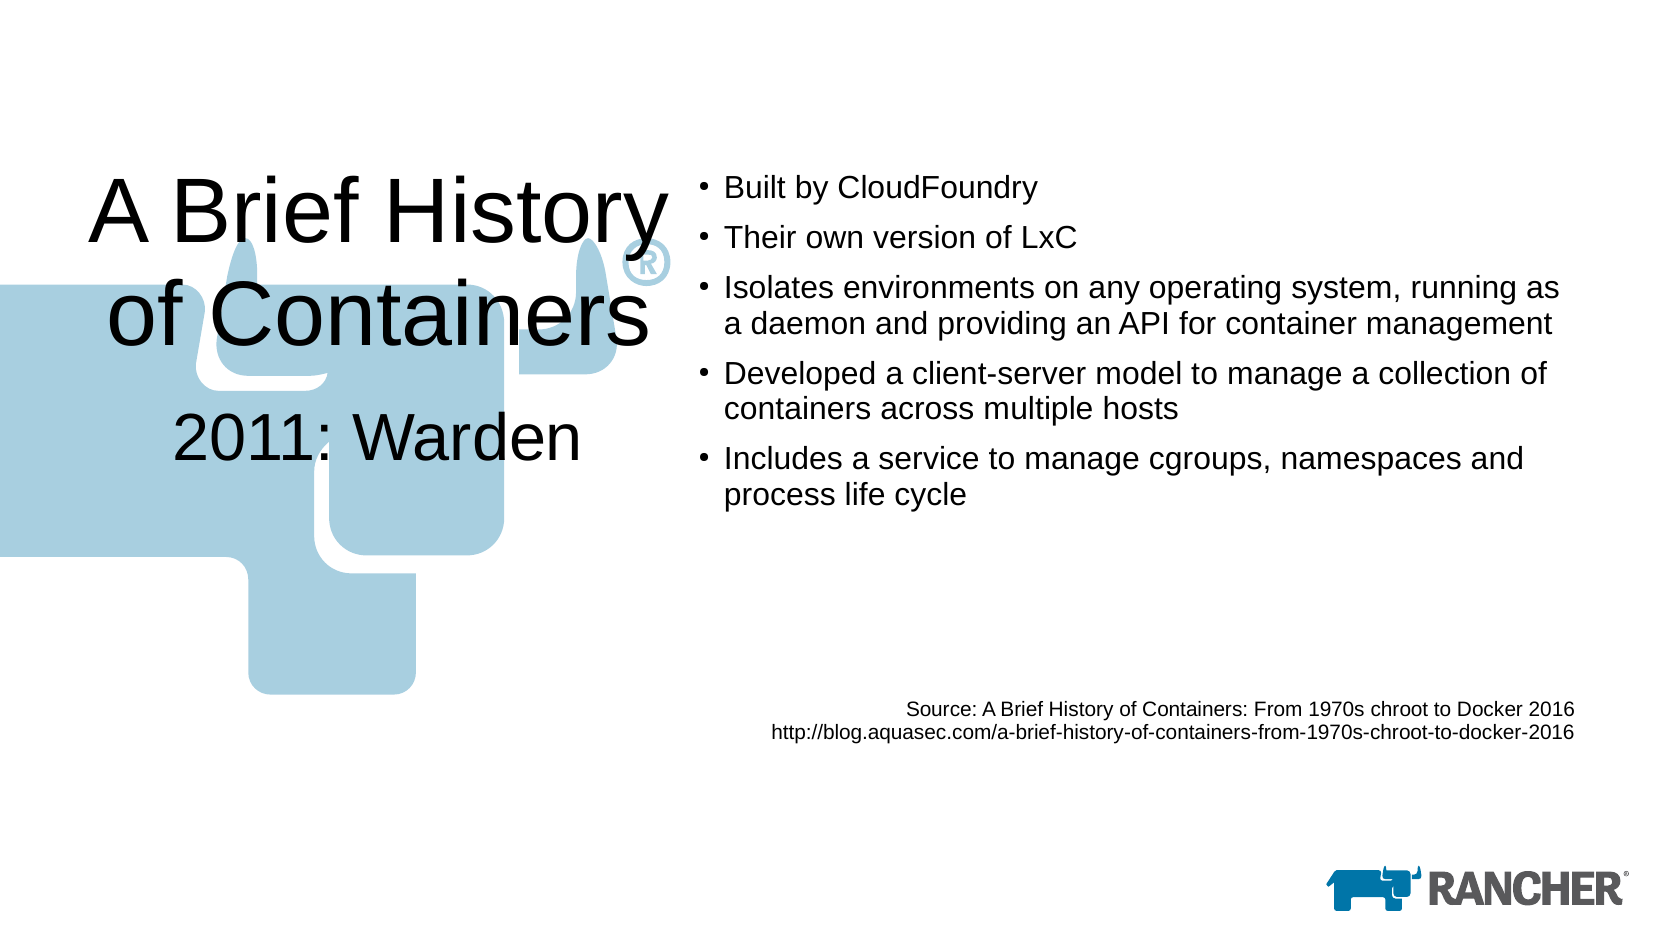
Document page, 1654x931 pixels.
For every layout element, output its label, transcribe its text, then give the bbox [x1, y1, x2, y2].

list Built by CloudFoundry Their own version of LxC Isolates environments on any operating system, running as a daemon and providing an API for container management Developed a client-server model to manage a collection of containers across multiple hosts Includes a service to manage cgroups, namespaces and process life cycle [690, 169, 1572, 545]
text_box 2011: Warden [81, 400, 674, 705]
title A Brief History of Containers [83, 154, 676, 371]
text_box Source: A Brief History of Containers: From 1970s chroot to Docker 2016 http://blog.aquasec.com/a-brief-history-of-containers-from-1970s-chroot-to-docker-2016 [734, 689, 1590, 775]
